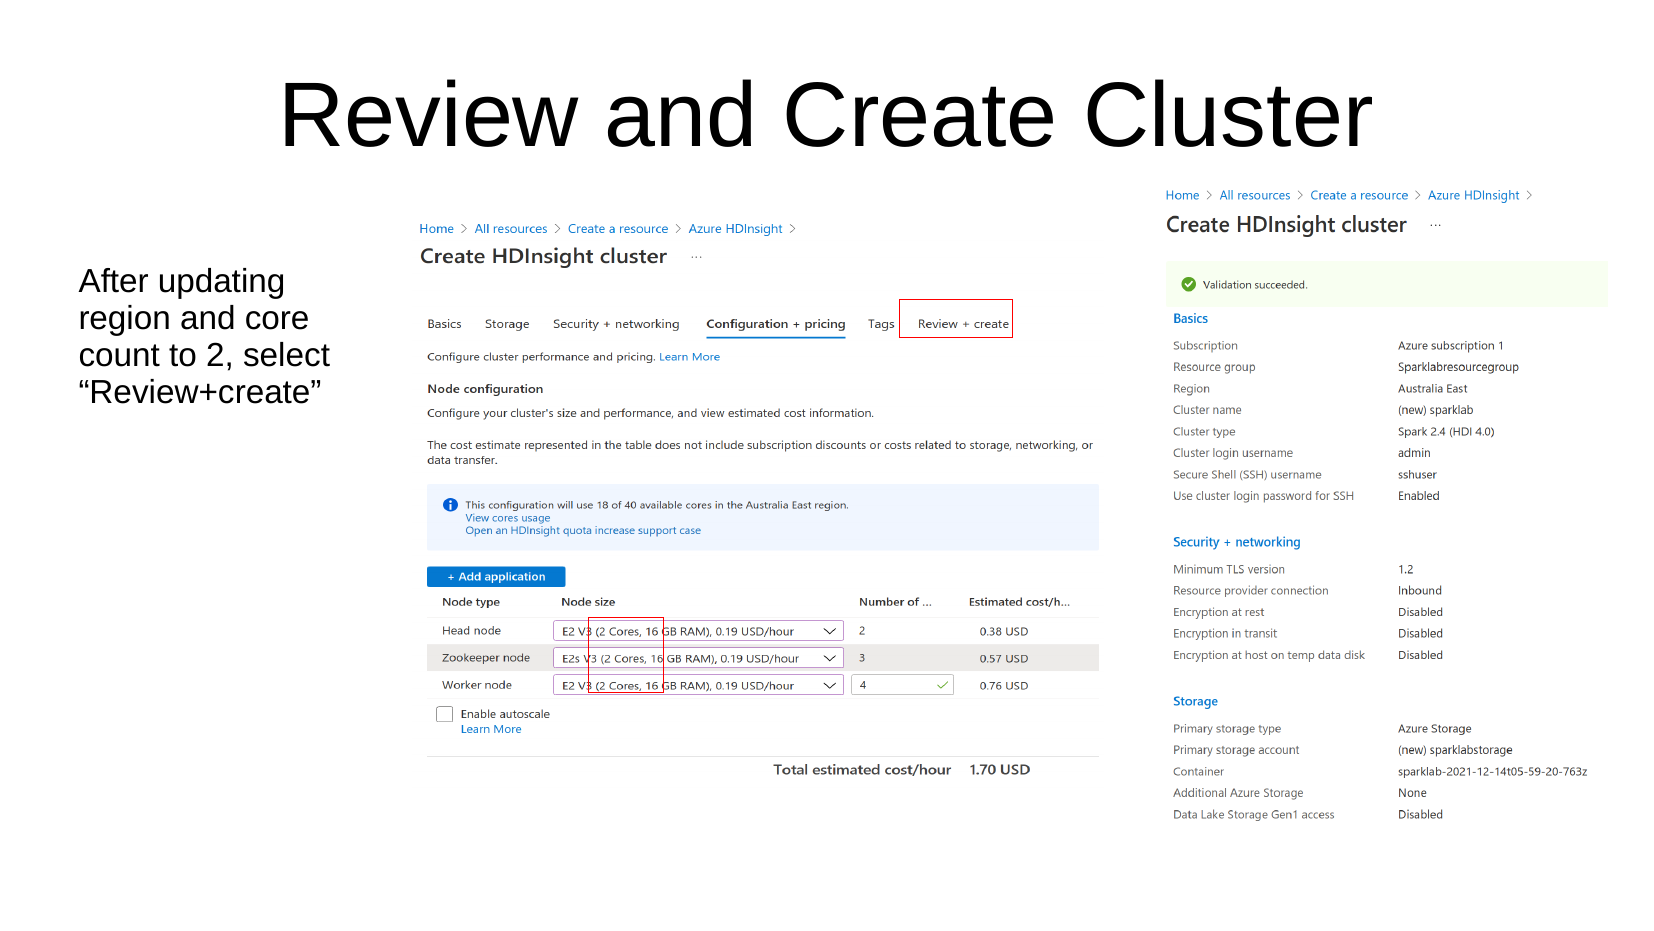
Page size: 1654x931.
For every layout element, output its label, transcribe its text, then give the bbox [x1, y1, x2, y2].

list After updating region and core count to 2, select “Review+create” [7, 262, 338, 802]
picture [412, 224, 1104, 788]
picture [1161, 187, 1608, 826]
title Review and Create Cluster [82, 37, 1571, 193]
